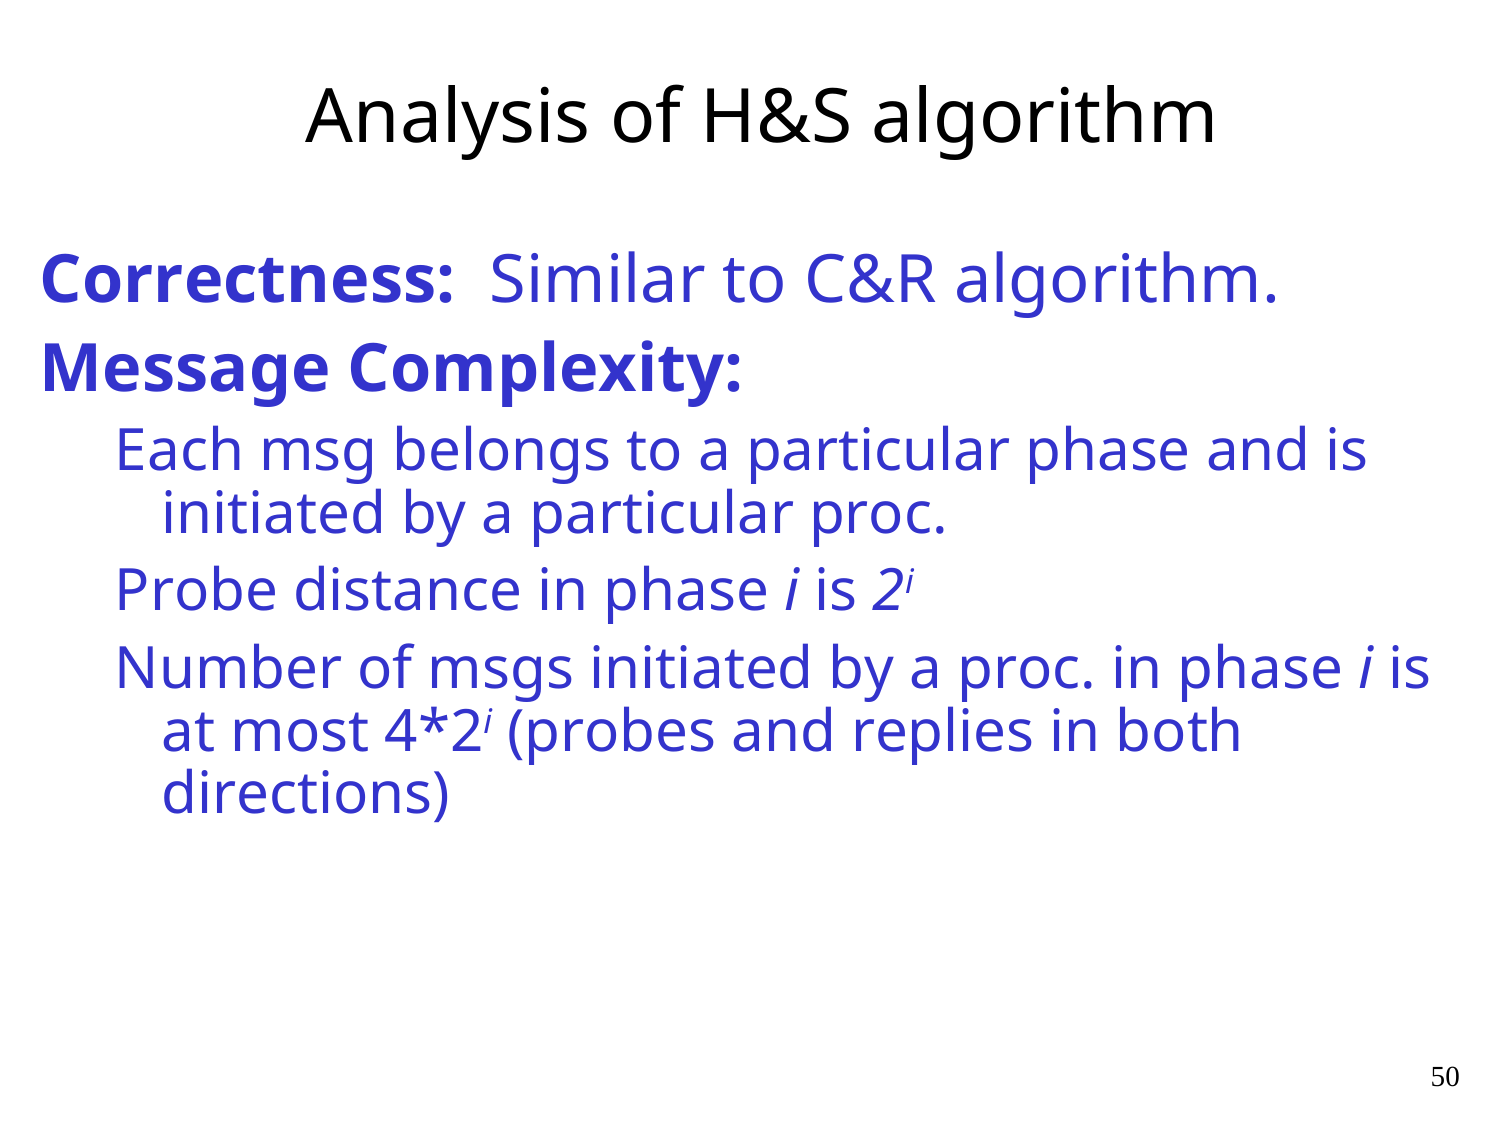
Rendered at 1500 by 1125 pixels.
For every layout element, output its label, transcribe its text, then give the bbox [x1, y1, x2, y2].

list Correctness: Similar to C&R algorithm. Message Complexity: Each msg belongs to a particular phase and is initiated by a particular proc. Probe distance in phase i is 2i Number of msgs initiated by a proc. in phase i is at most 4*2i (probes and replies in both directions) [24, 237, 1476, 1125]
title Analysis of H&S algorithm [37, 62, 1488, 163]
